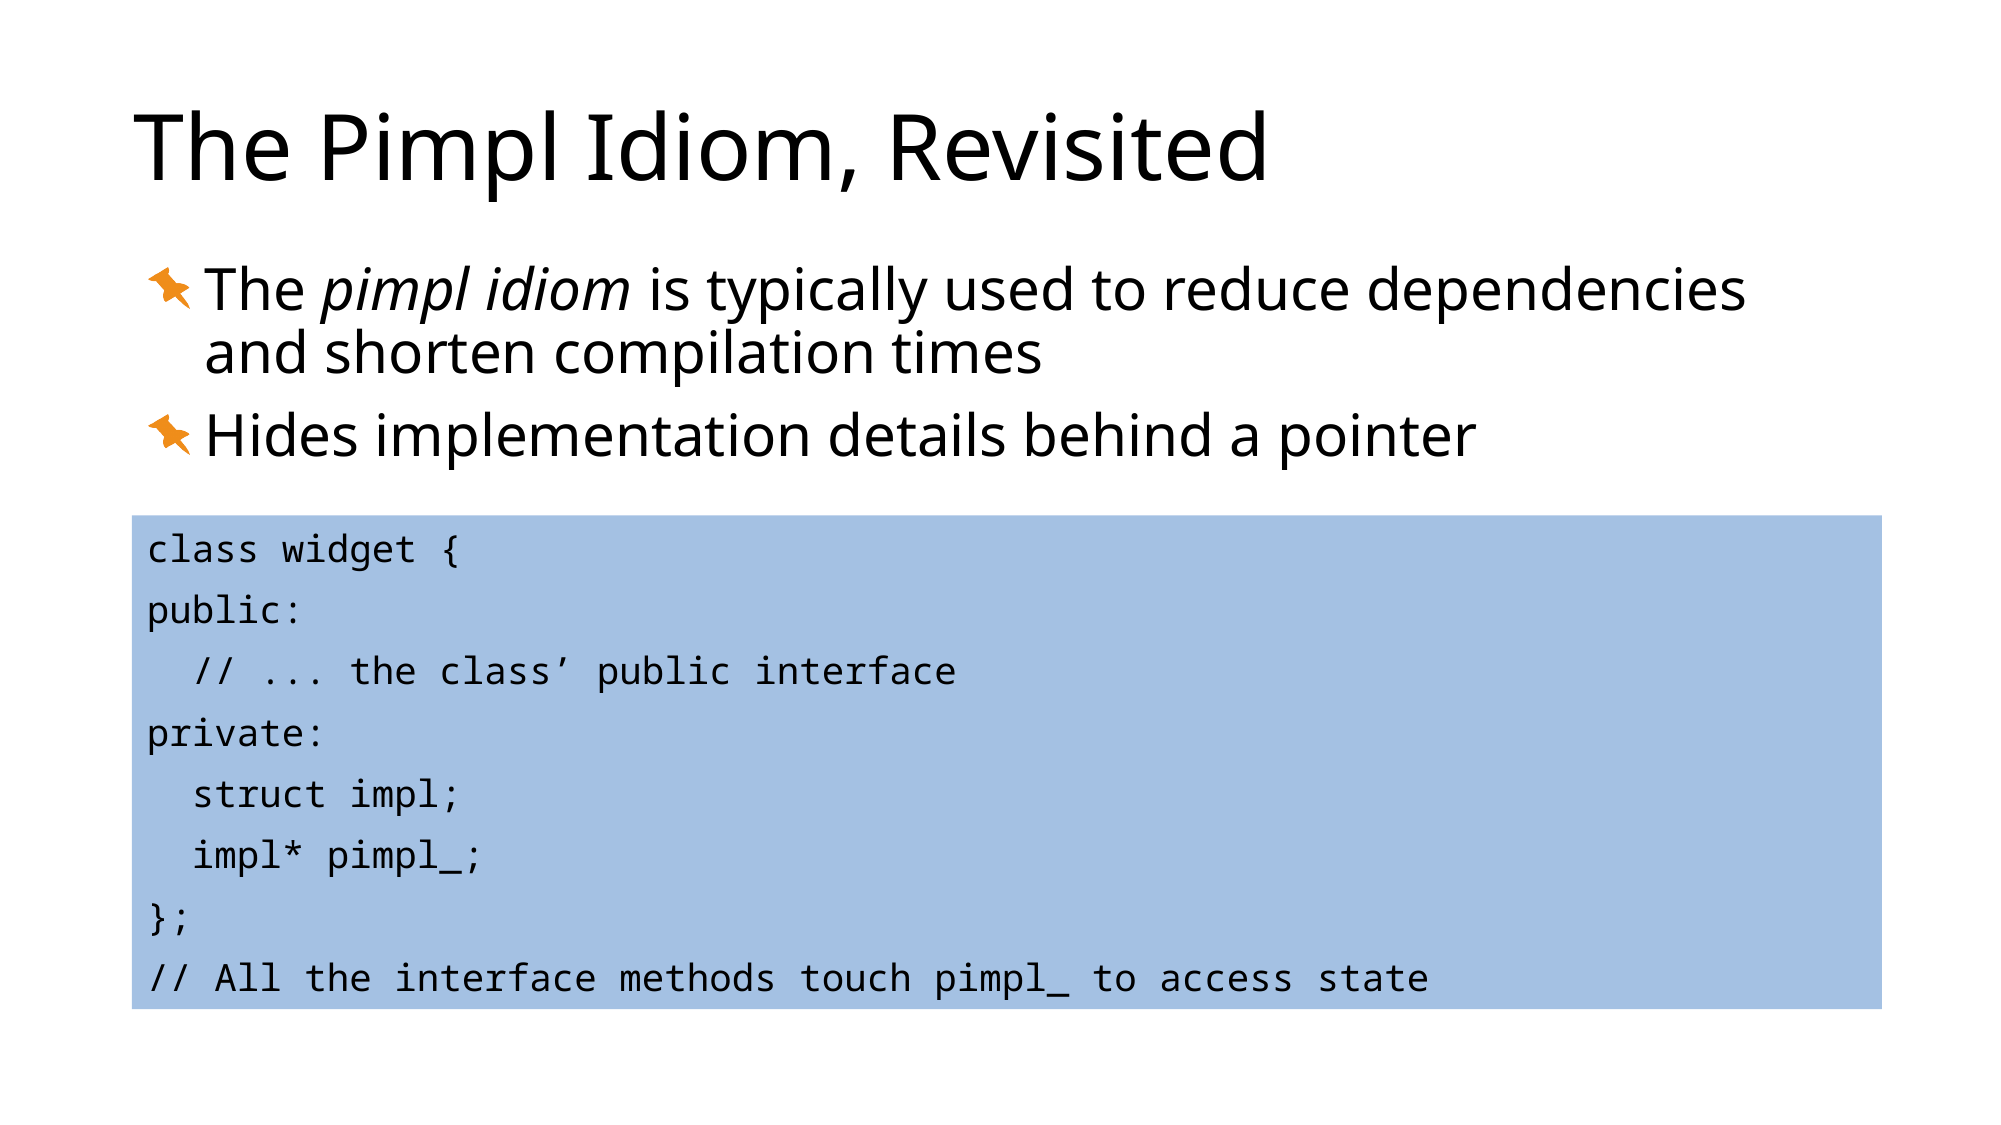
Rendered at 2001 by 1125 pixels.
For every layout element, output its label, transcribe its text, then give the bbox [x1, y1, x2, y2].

title The Pimpl Idiom, Revisited [133, 90, 1867, 209]
list class widget { public: // ... the class’ public interface private: struct impl; impl* pimpl_; }; // All the interface methods touch pimpl_ to access state [131, 515, 1882, 1010]
list The pimpl idiom is typically used to reduce dependencies and shorten compilation times Hides implementation details behind a pointer [133, 245, 1882, 492]
